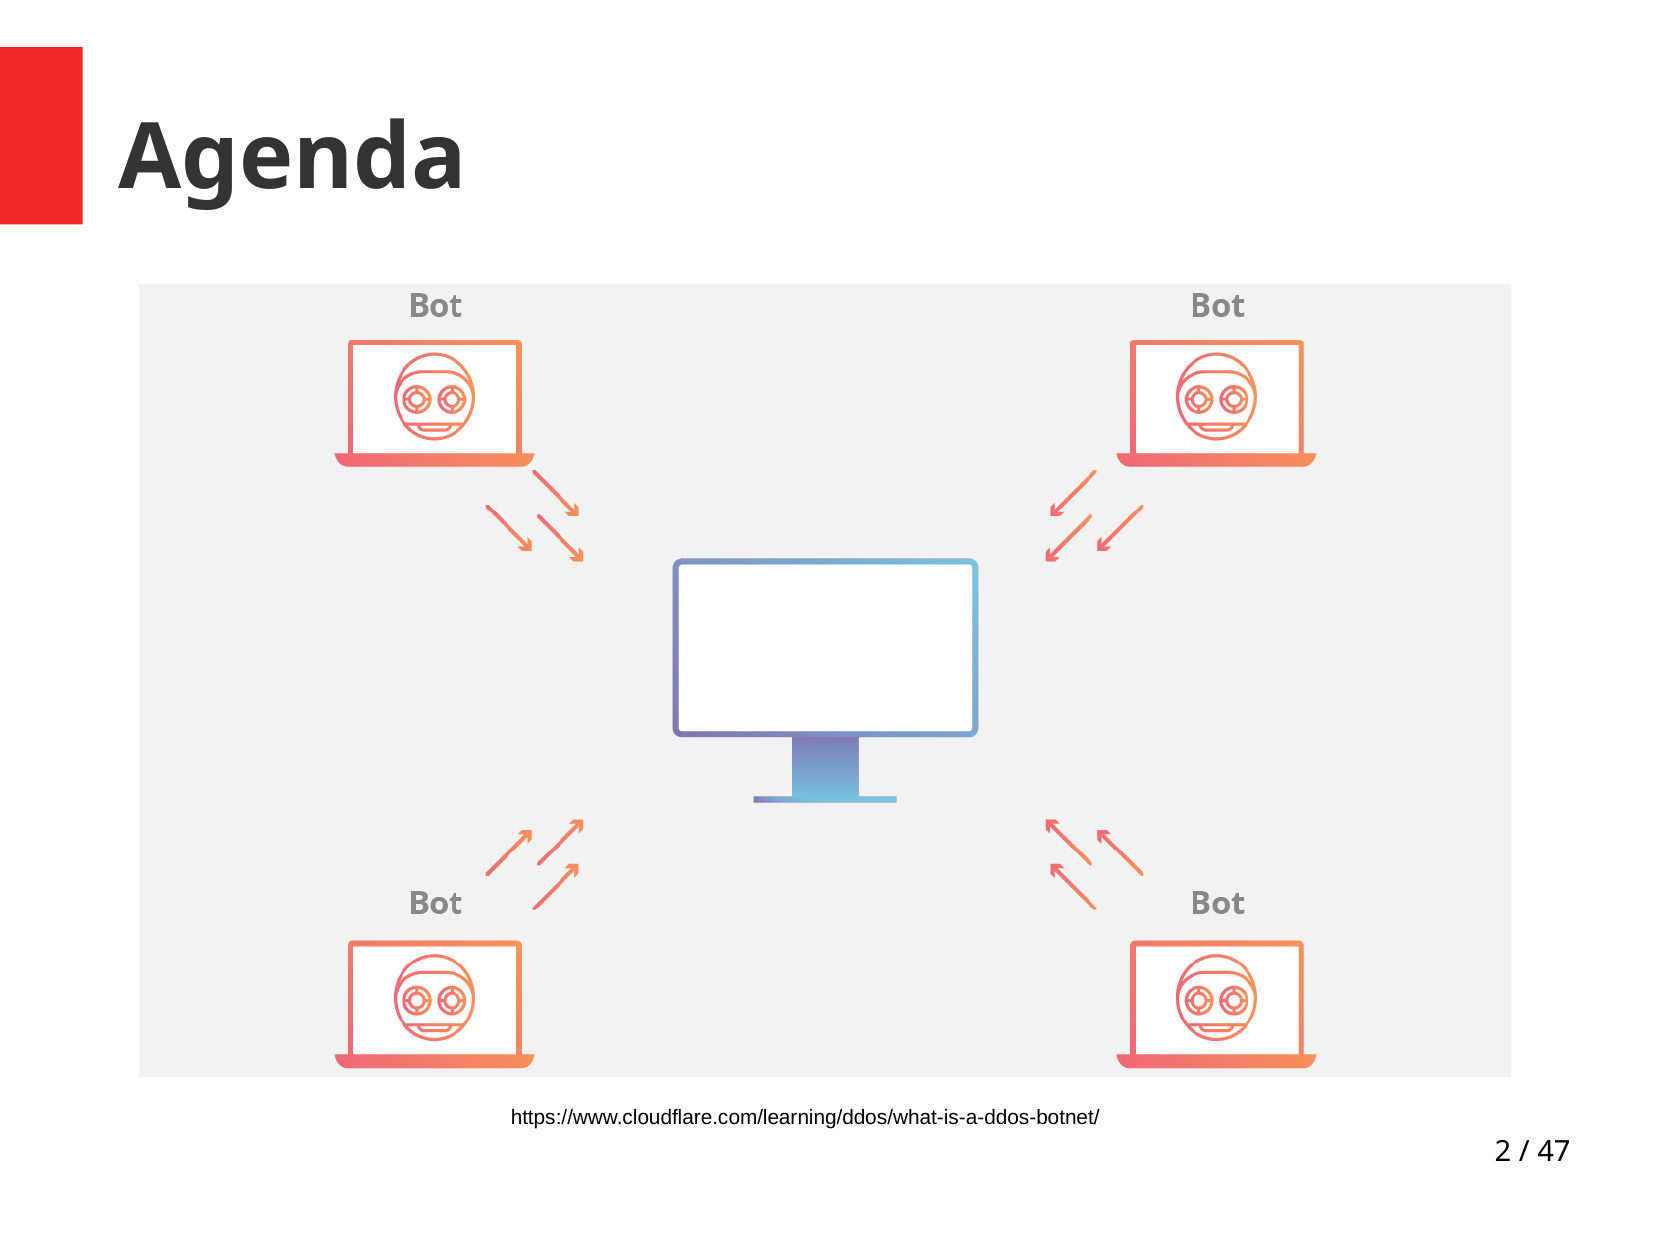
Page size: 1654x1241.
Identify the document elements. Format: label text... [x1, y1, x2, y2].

text_box https://www.cloudflare.com/learning/ddos/what-is-a-ddos-botnet/ [496, 1098, 1654, 1133]
picture [138, 284, 1512, 1077]
title Agenda [118, 49, 1571, 257]
